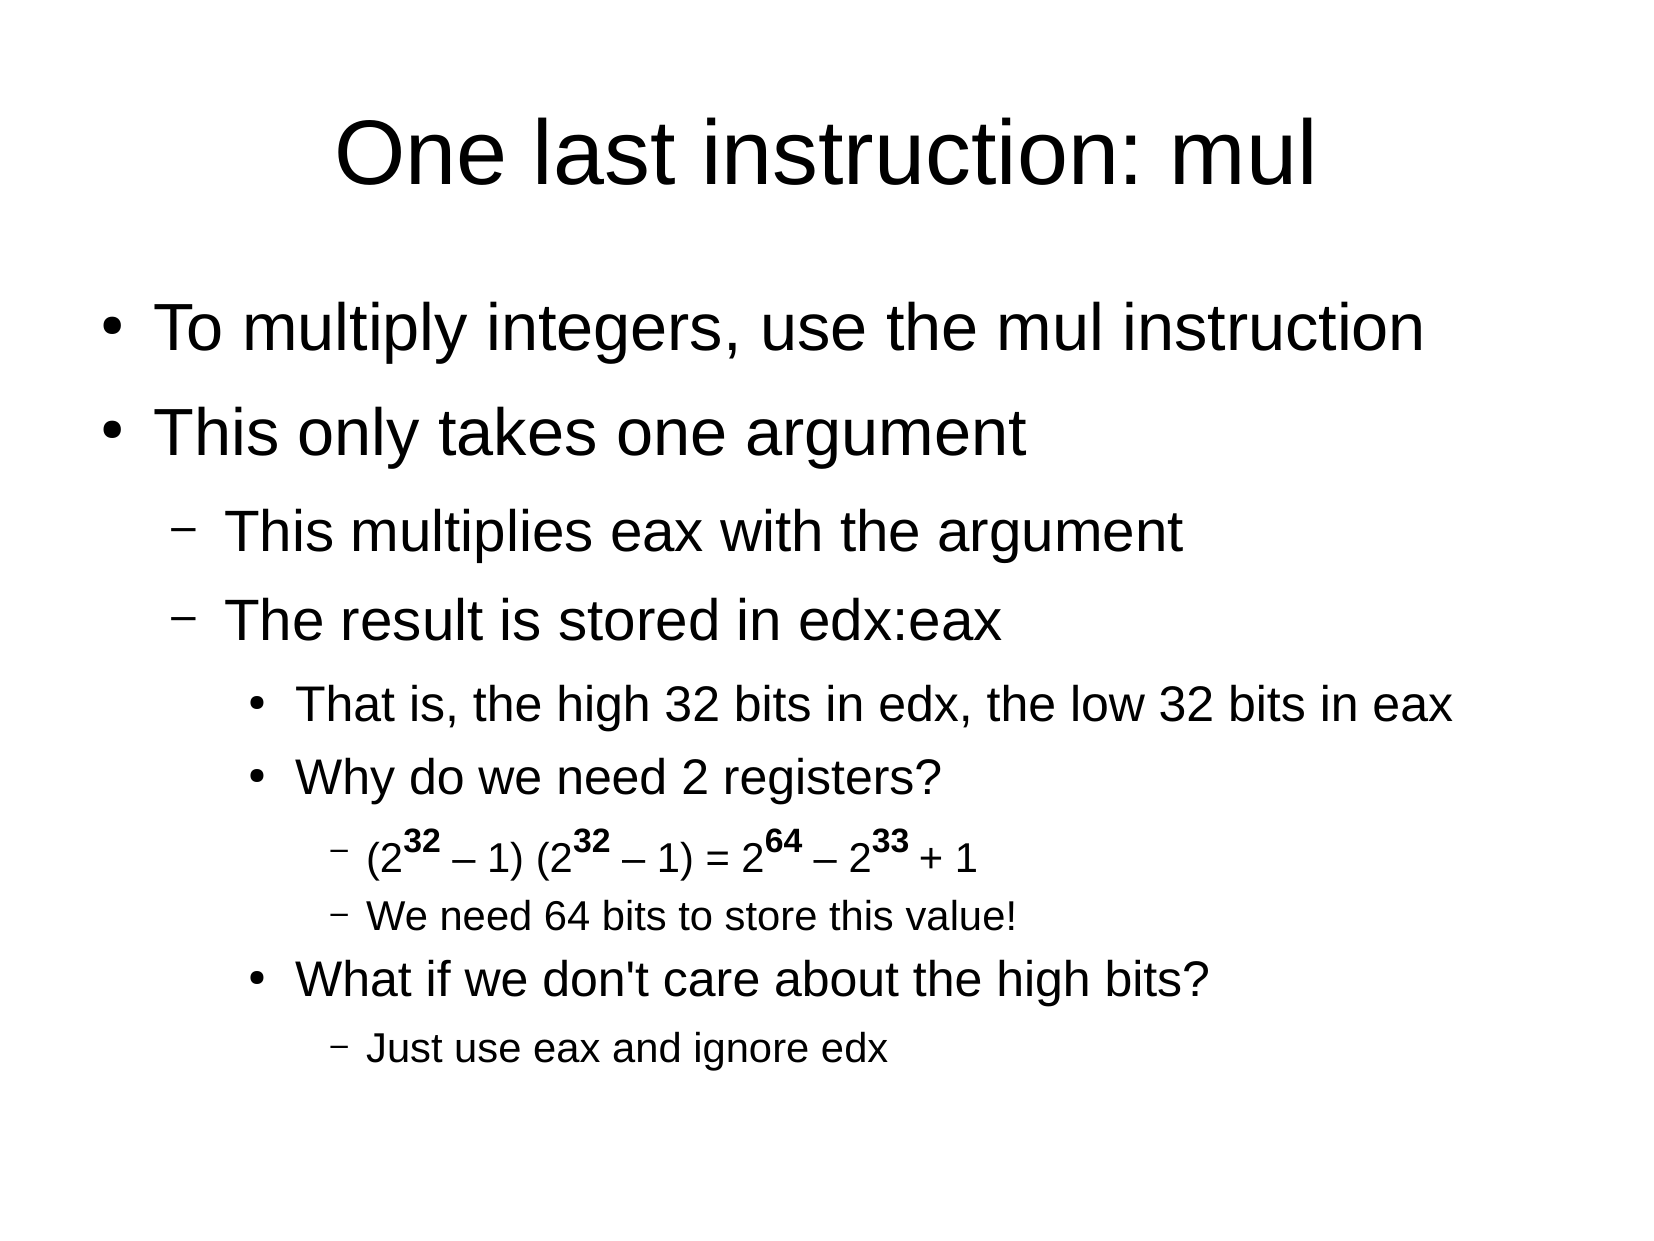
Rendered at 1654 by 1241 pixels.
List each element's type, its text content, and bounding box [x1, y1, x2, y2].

title One last instruction: mul [82, 49, 1571, 257]
list To multiply integers, use the mul instruction This only takes one argument This multiplies eax with the argument The result is stored in edx:eax That is, the high 32 bits in edx, the low 32 bits in eax Why do we need 2 registers? (232 – 1) (232 – 1) = 264 – 233 + 1 We need 64 bits to store this value! What if we don't care about the high bits? Just use eax and ignore edx [82, 290, 1538, 1156]
